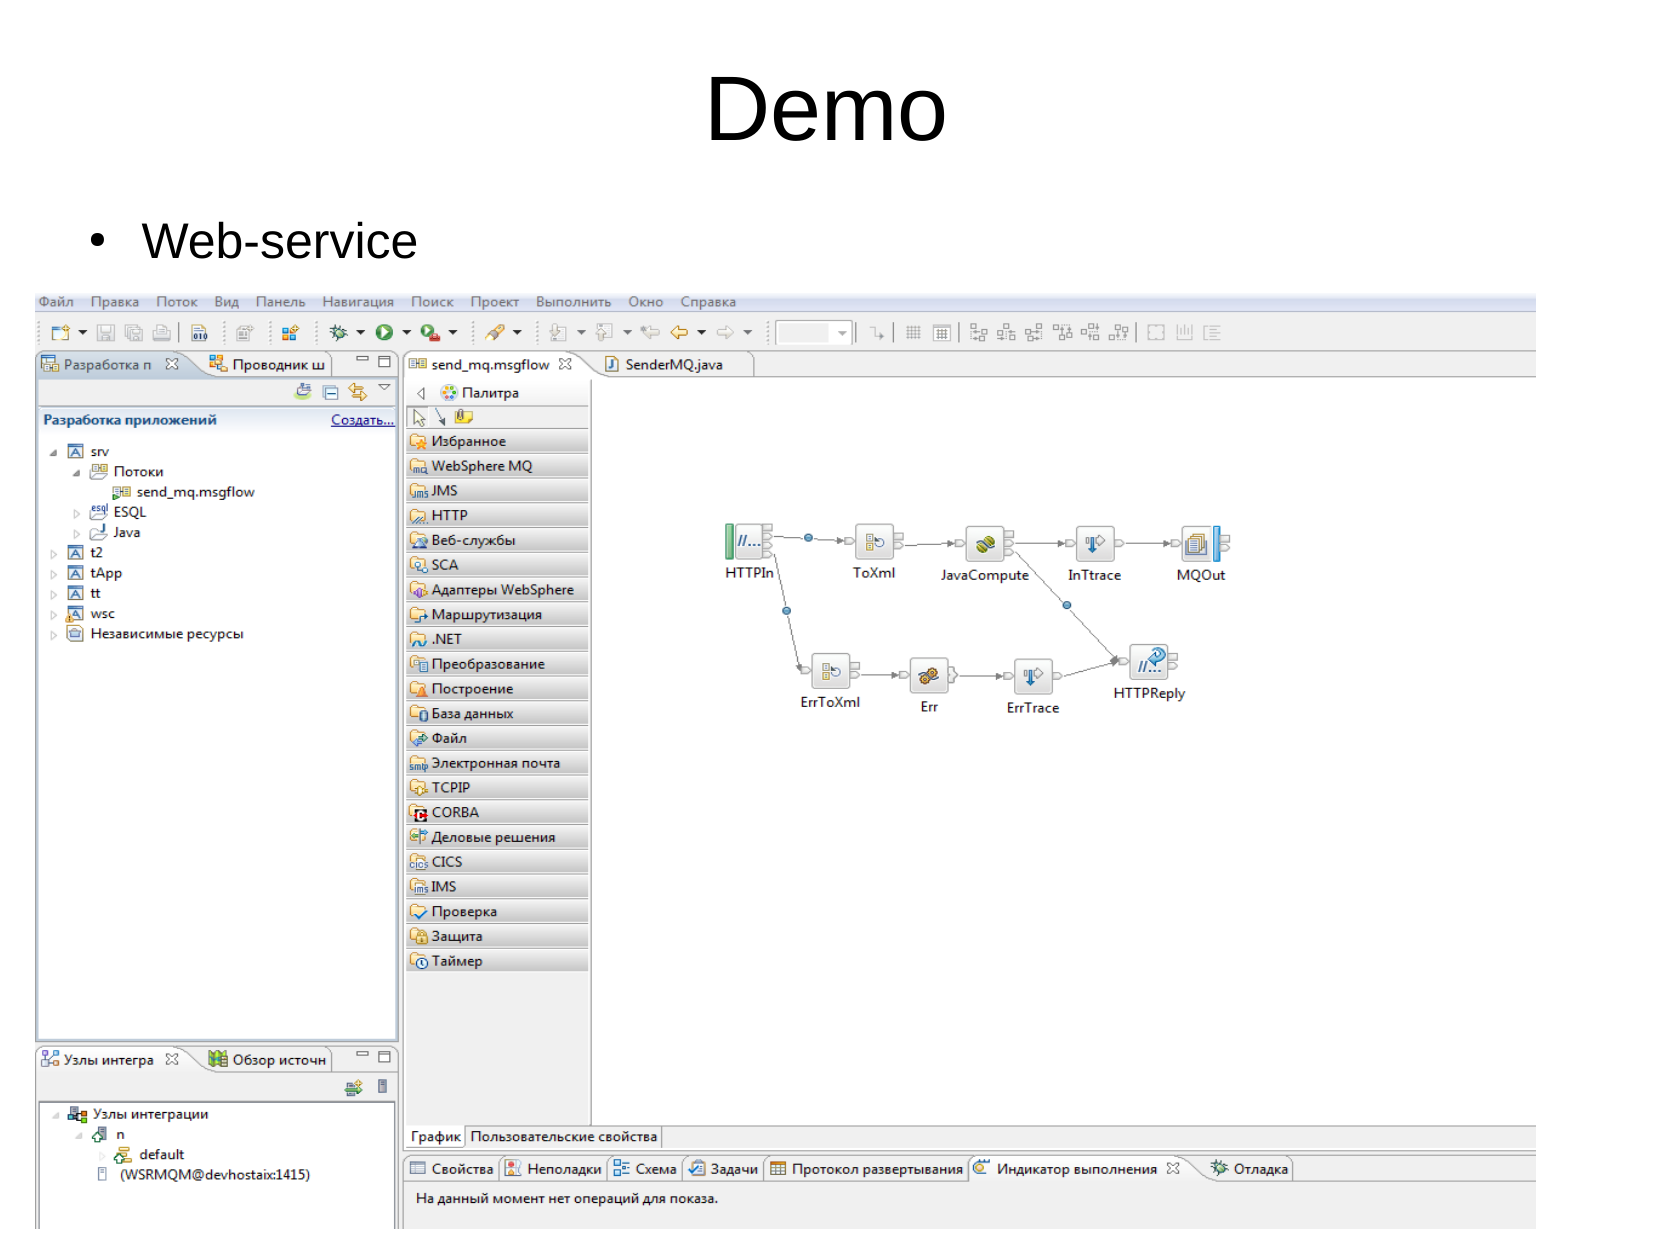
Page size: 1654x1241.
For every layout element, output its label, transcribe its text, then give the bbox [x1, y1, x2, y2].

title Demo [82, 5, 1571, 213]
list Web-service [70, 213, 1559, 934]
picture [35, 293, 1536, 1229]
